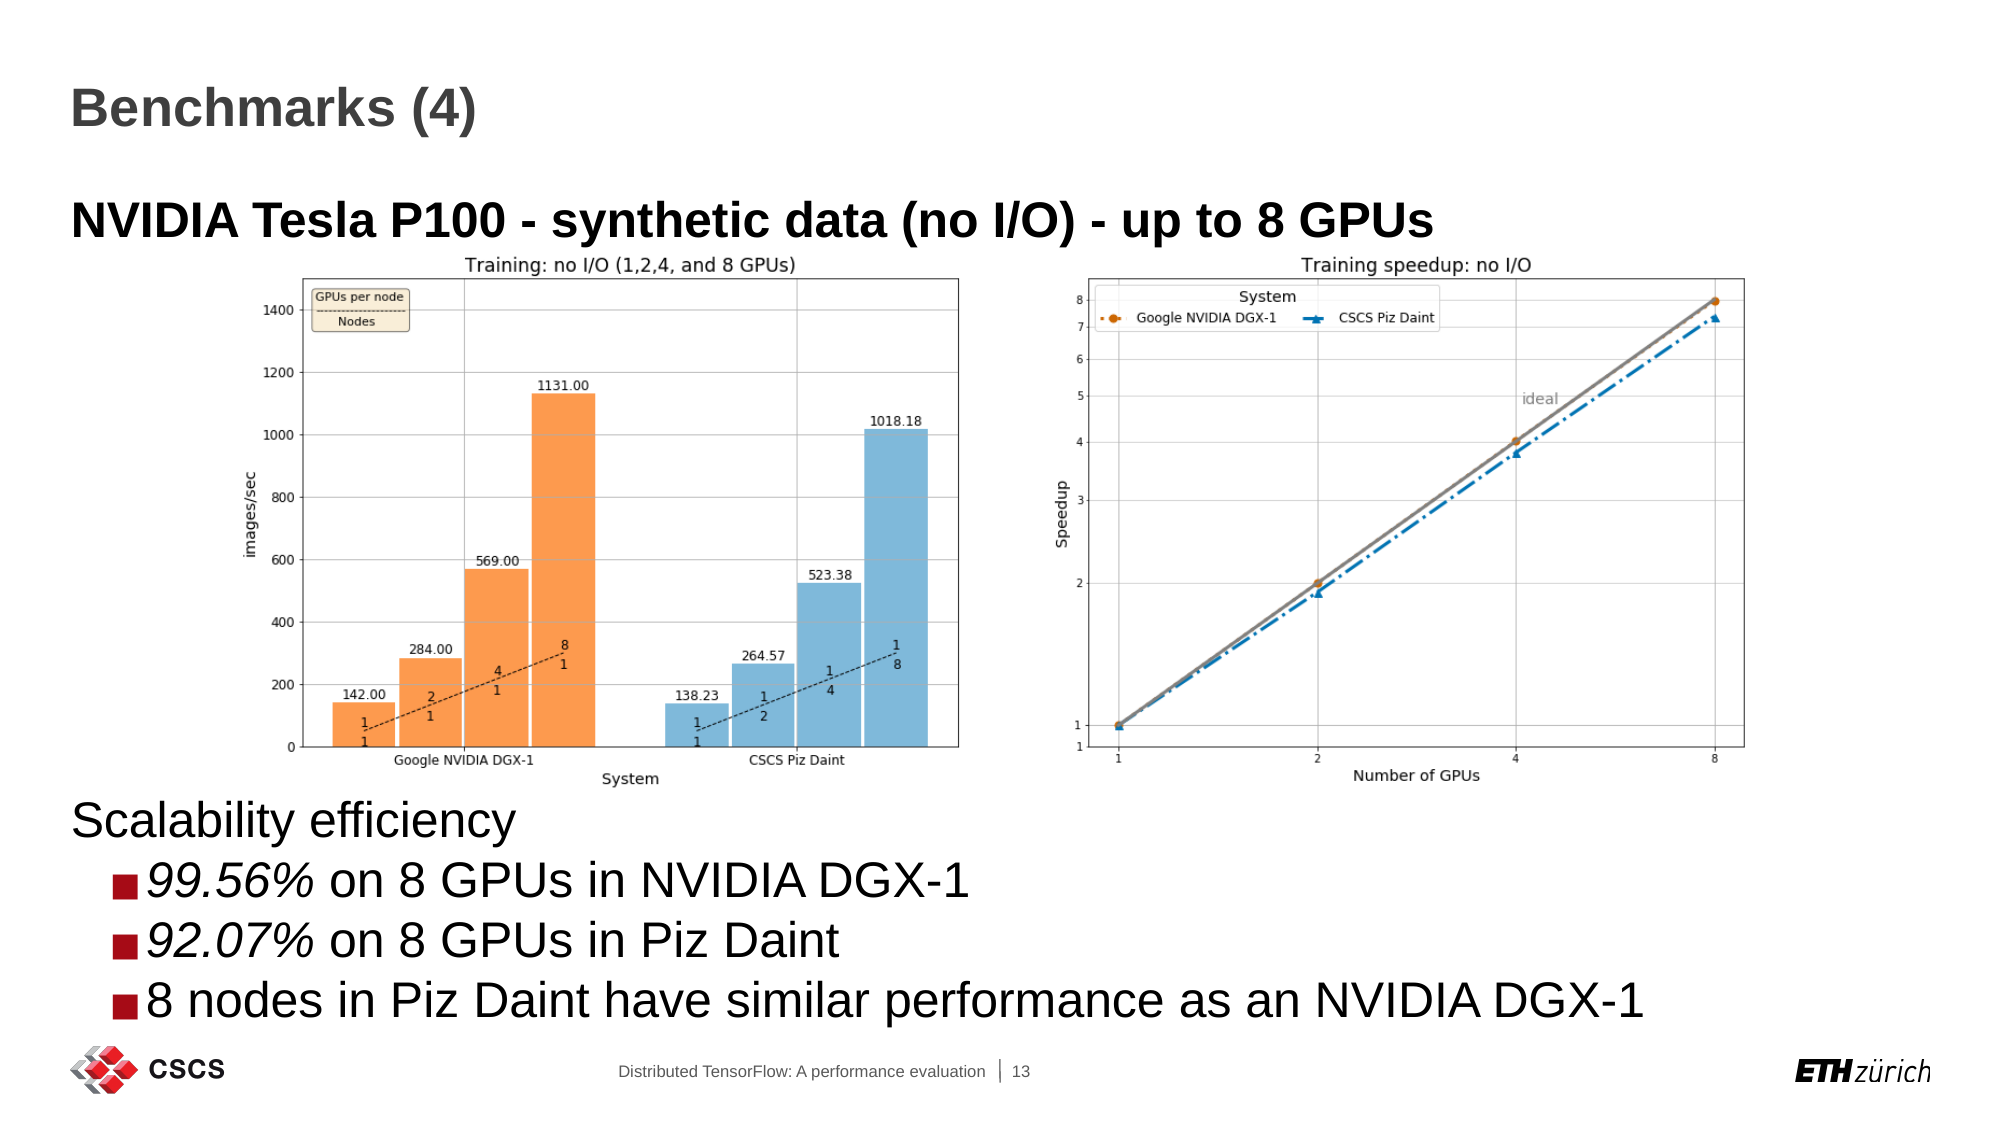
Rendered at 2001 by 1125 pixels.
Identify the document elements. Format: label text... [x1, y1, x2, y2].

picture [57, 1033, 236, 1106]
slide_number <number> [999, 1059, 1063, 1083]
list NVIDIA Tesla P100 - synthetic data (no I/O) - up to 8 GPUs Scalability efficiency 99.56% on 8 GPUs in NVIDIA DGX-1 92.07% on 8 GPUs in Piz Daint 8 nodes in Piz Daint have similar performance as an NVIDIA DGX-1 [70, 792, 1930, 1022]
title Benchmarks (4) [70, 7, 1930, 149]
list NVIDIA Tesla P100 - synthetic data (no I/O) - up to 8 GPUs Scalability efficiency 99.56% on 8 GPUs in NVIDIA DGX-1 92.07% on 8 GPUs in Piz Daint 8 nodes in Piz Daint have similar performance as an NVIDIA DGX-1 [70, 178, 1930, 249]
footer Distributed TensorFlow: A performance evaluation [322, 1059, 998, 1083]
picture [70, 249, 1930, 792]
picture [1795, 1059, 1930, 1082]
